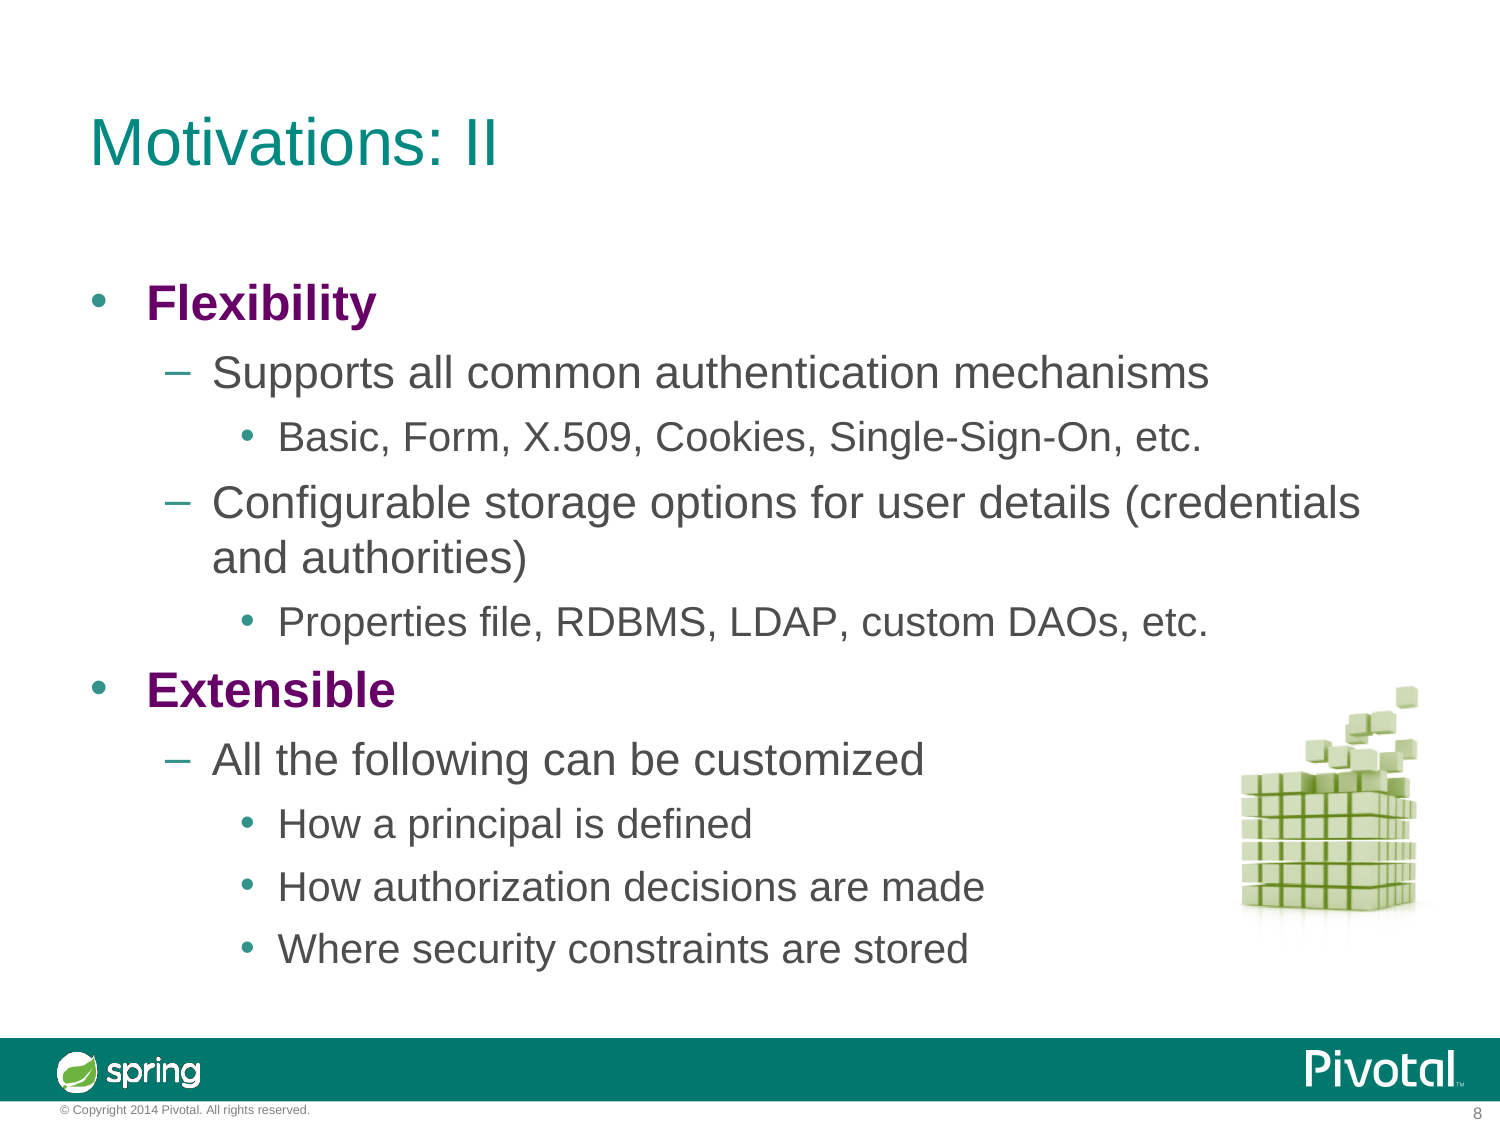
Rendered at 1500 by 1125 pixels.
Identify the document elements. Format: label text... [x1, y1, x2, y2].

picture [32, 1041, 210, 1103]
title Motivations: II [75, 45, 1426, 233]
picture [1306, 1050, 1464, 1087]
picture [1213, 665, 1447, 954]
list Flexibility Supports all common authentication mechanisms Basic, Form, X.509, Cookies, Single-Sign-On, etc. Configurable storage options for user details (credentials and authorities) Properties file, RDBMS, LDAP, custom DAOs, etc. Extensible All the following can be customized How a principal is defined How authorization decisions are made Where security constraints are stored [75, 262, 1426, 1005]
